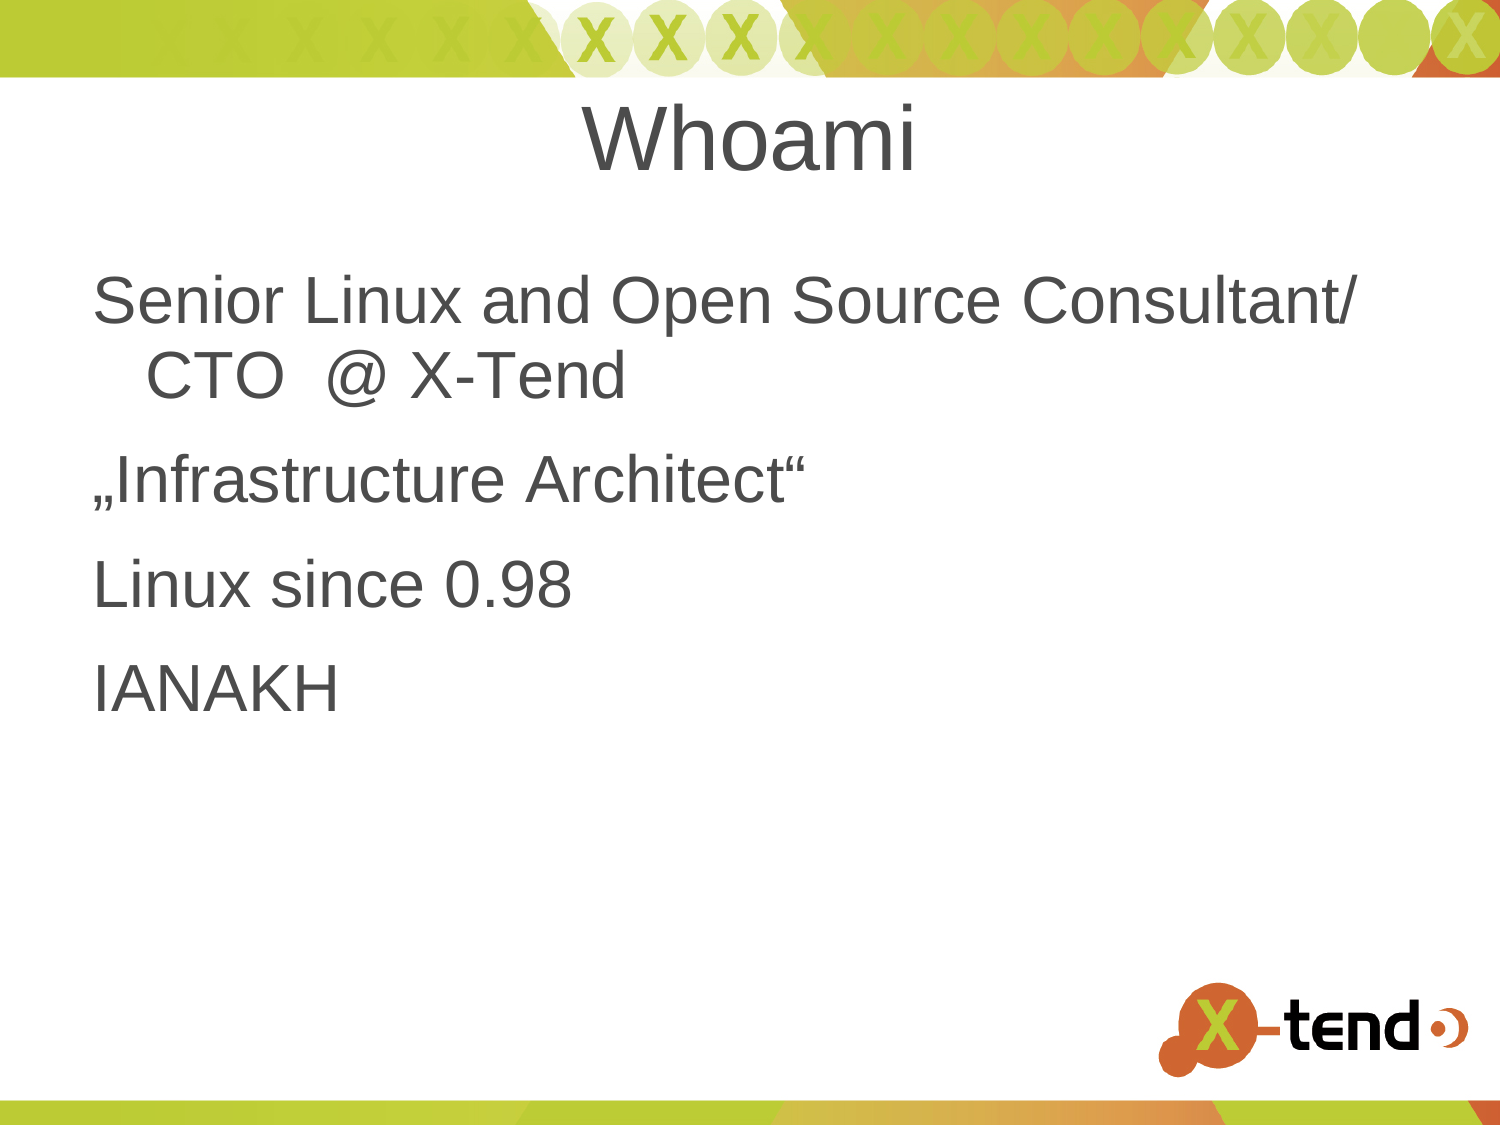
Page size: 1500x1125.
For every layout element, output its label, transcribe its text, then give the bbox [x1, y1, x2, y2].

title Whoami [75, 44, 1425, 233]
picture [0, 0, 1500, 1125]
list Senior Linux and Open Source Consultant/ CTO @ X-Tend „Infrastructure Architect“ Linux since 0.98 IANAKH [75, 263, 1425, 1006]
